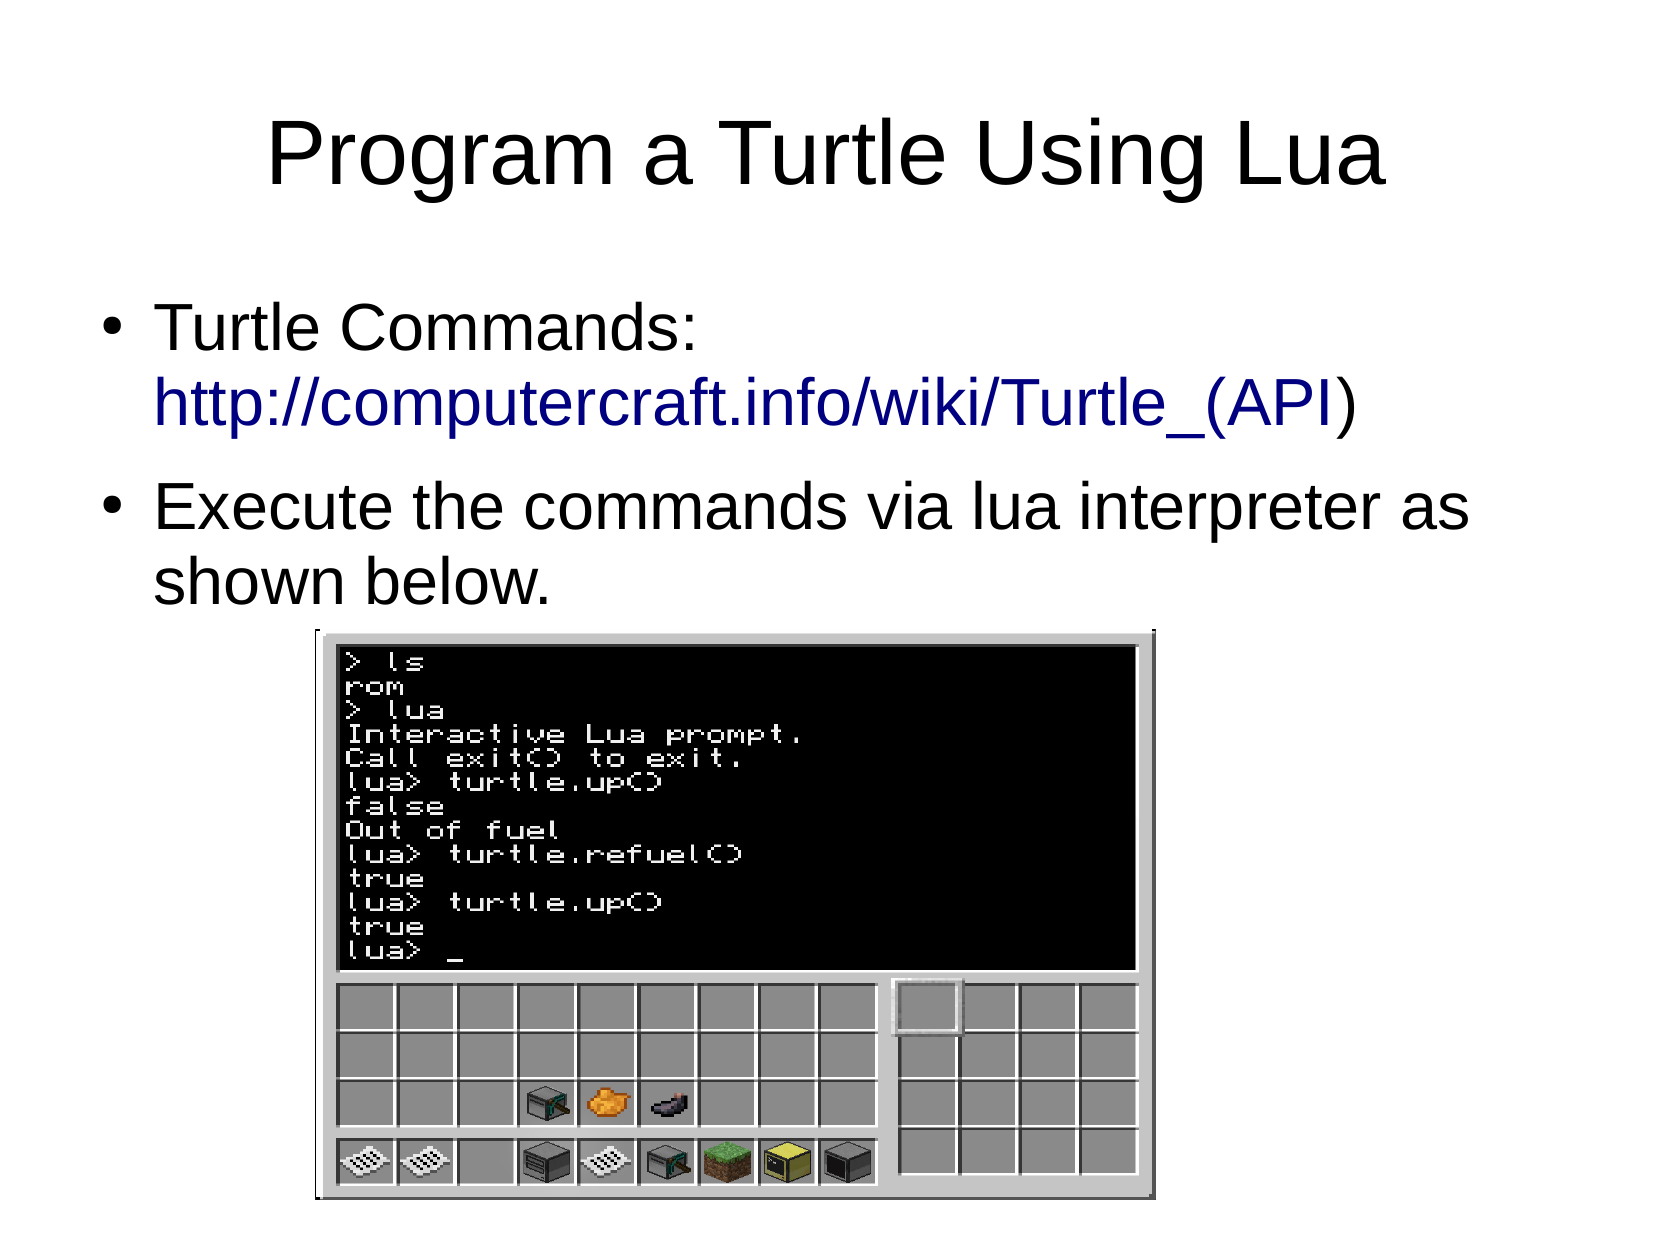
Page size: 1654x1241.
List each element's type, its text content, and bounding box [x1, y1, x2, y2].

list Turtle Commands: http://computercraft.info/wiki/Turtle_(API) Execute the commands via lua interpreter as shown below. [82, 290, 1571, 1010]
picture [315, 629, 1156, 1201]
title Program a Turtle Using Lua [82, 49, 1571, 257]
